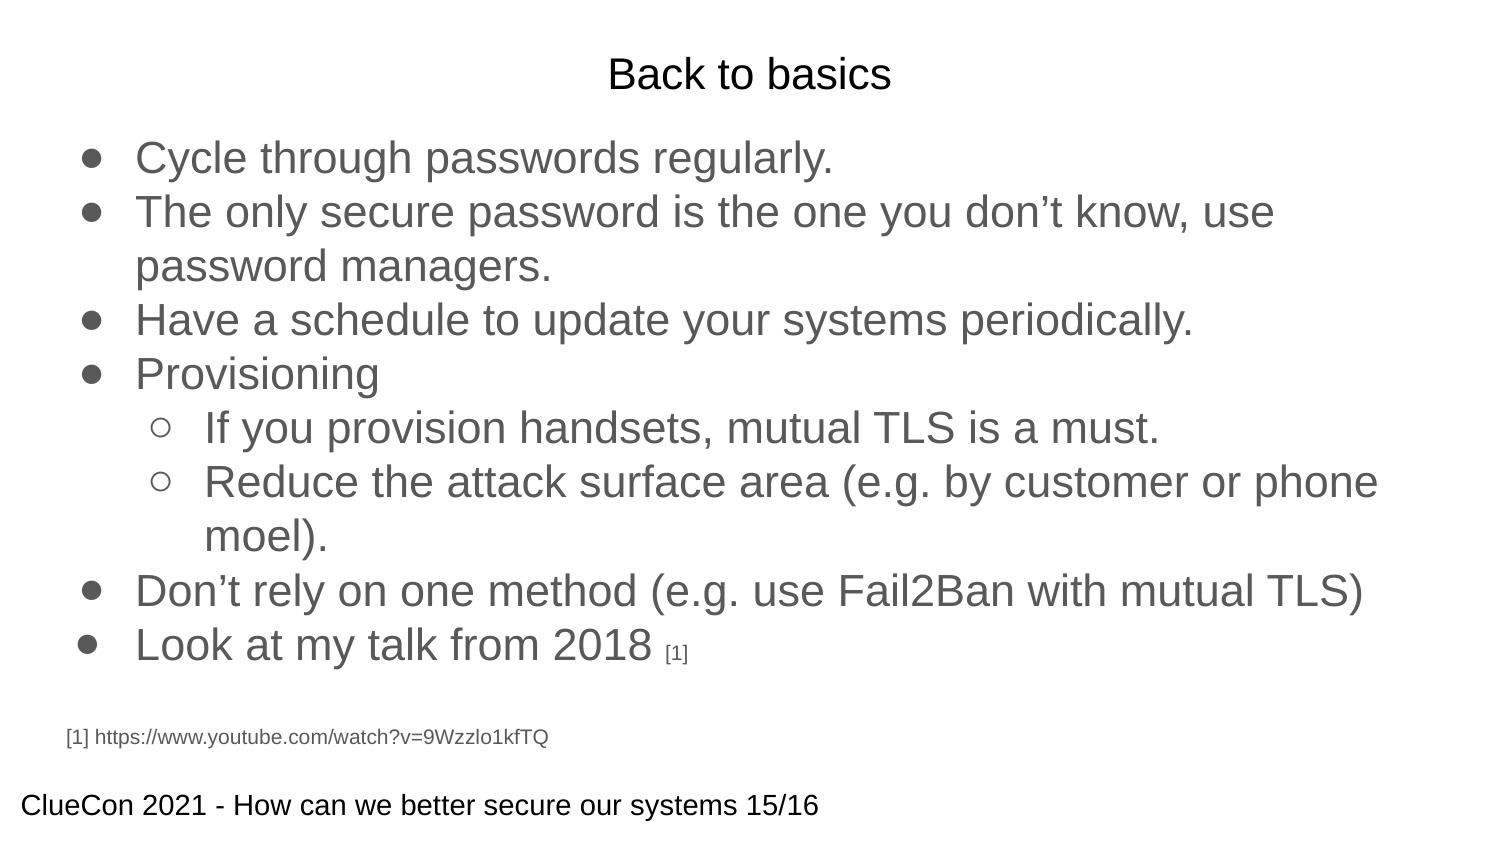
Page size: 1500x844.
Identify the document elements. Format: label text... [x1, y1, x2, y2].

text_box ClueCon 2021 - How can we better secure our systems 15/16 [5, 771, 1472, 837]
title Back to basics [51, 29, 1449, 113]
subtitle Cycle through passwords regularly. The only secure password is the one you don’t know, use password managers. Have a schedule to update your systems periodically. Provisioning If you provision handsets, mutual TLS is a must. Reduce the attack surface area (e.g. by customer or phone moel). Don’t rely on one method (e.g. use Fail2Ban with mutual TLS) Look at my talk from 2018 [1] [1] https://www.youtube.com/watch?v=9Wzzlo1kfTQ [51, 113, 1449, 771]
